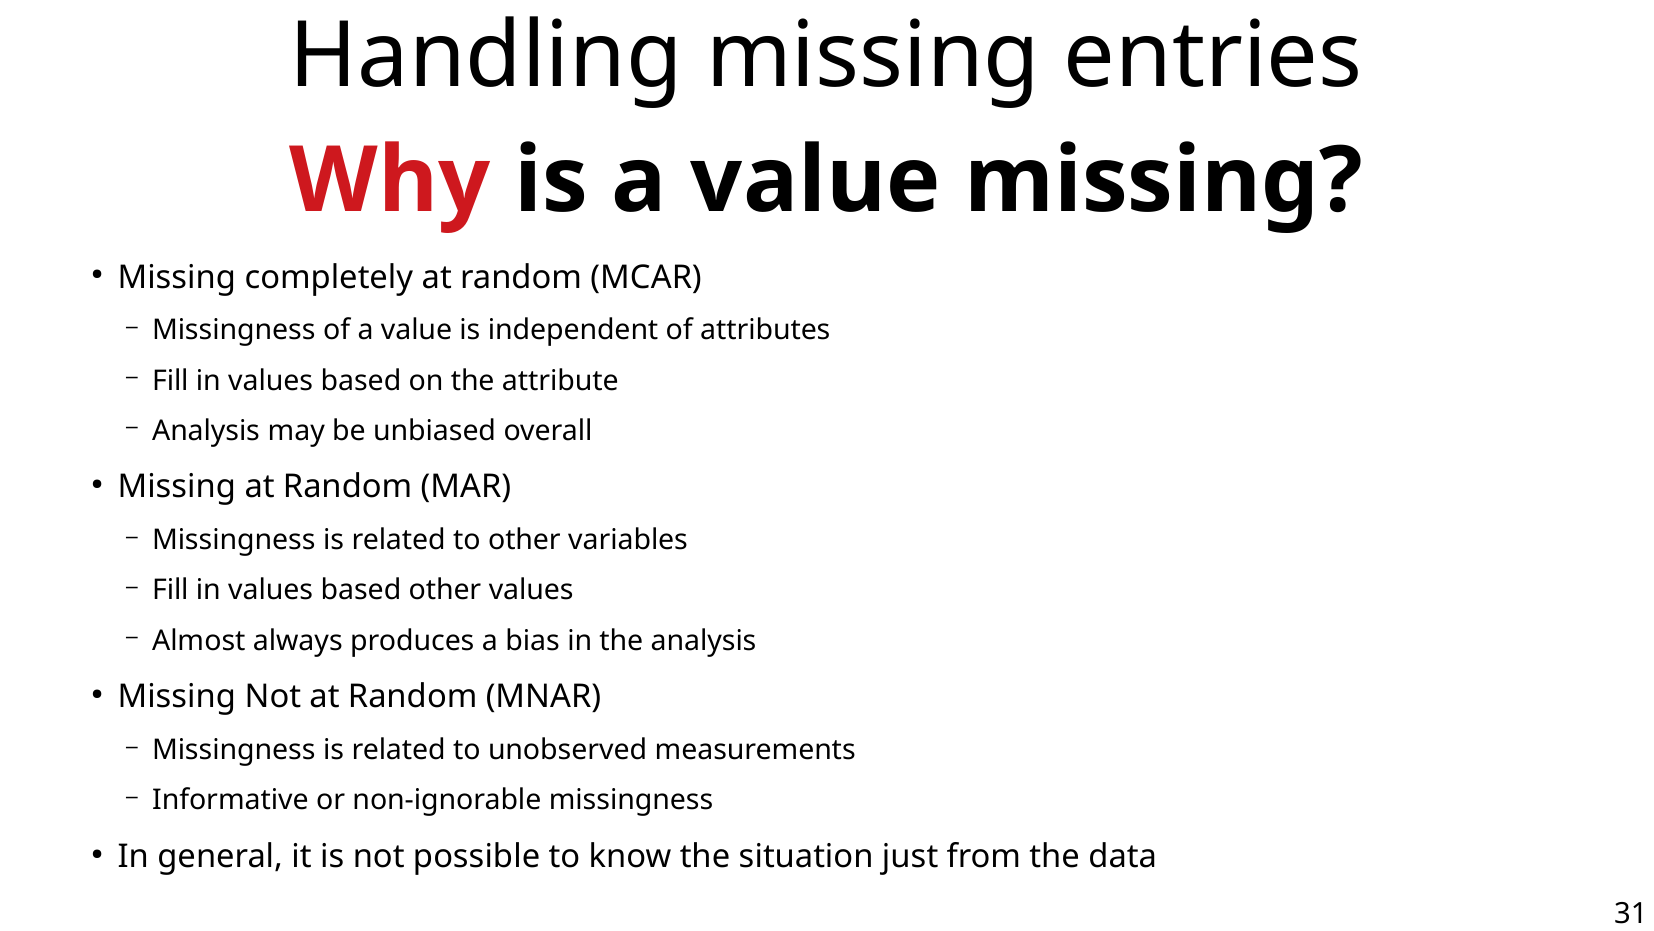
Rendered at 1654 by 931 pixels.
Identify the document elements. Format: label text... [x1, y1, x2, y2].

title Handling missing entries Why is a value missing? [82, 1, 1571, 226]
list Missing completely at random (MCAR) Missingness of a value is independent of attributes Fill in values based on the attribute Analysis may be unbiased overall Missing at Random (MAR) Missingness is related to other variables Fill in values based other values Almost always produces a bias in the analysis Missing Not at Random (MNAR) Missingness is related to unobserved measurements Informative or non-ignorable missingness In general, it is not possible to know the situation just from the data [82, 253, 1571, 886]
